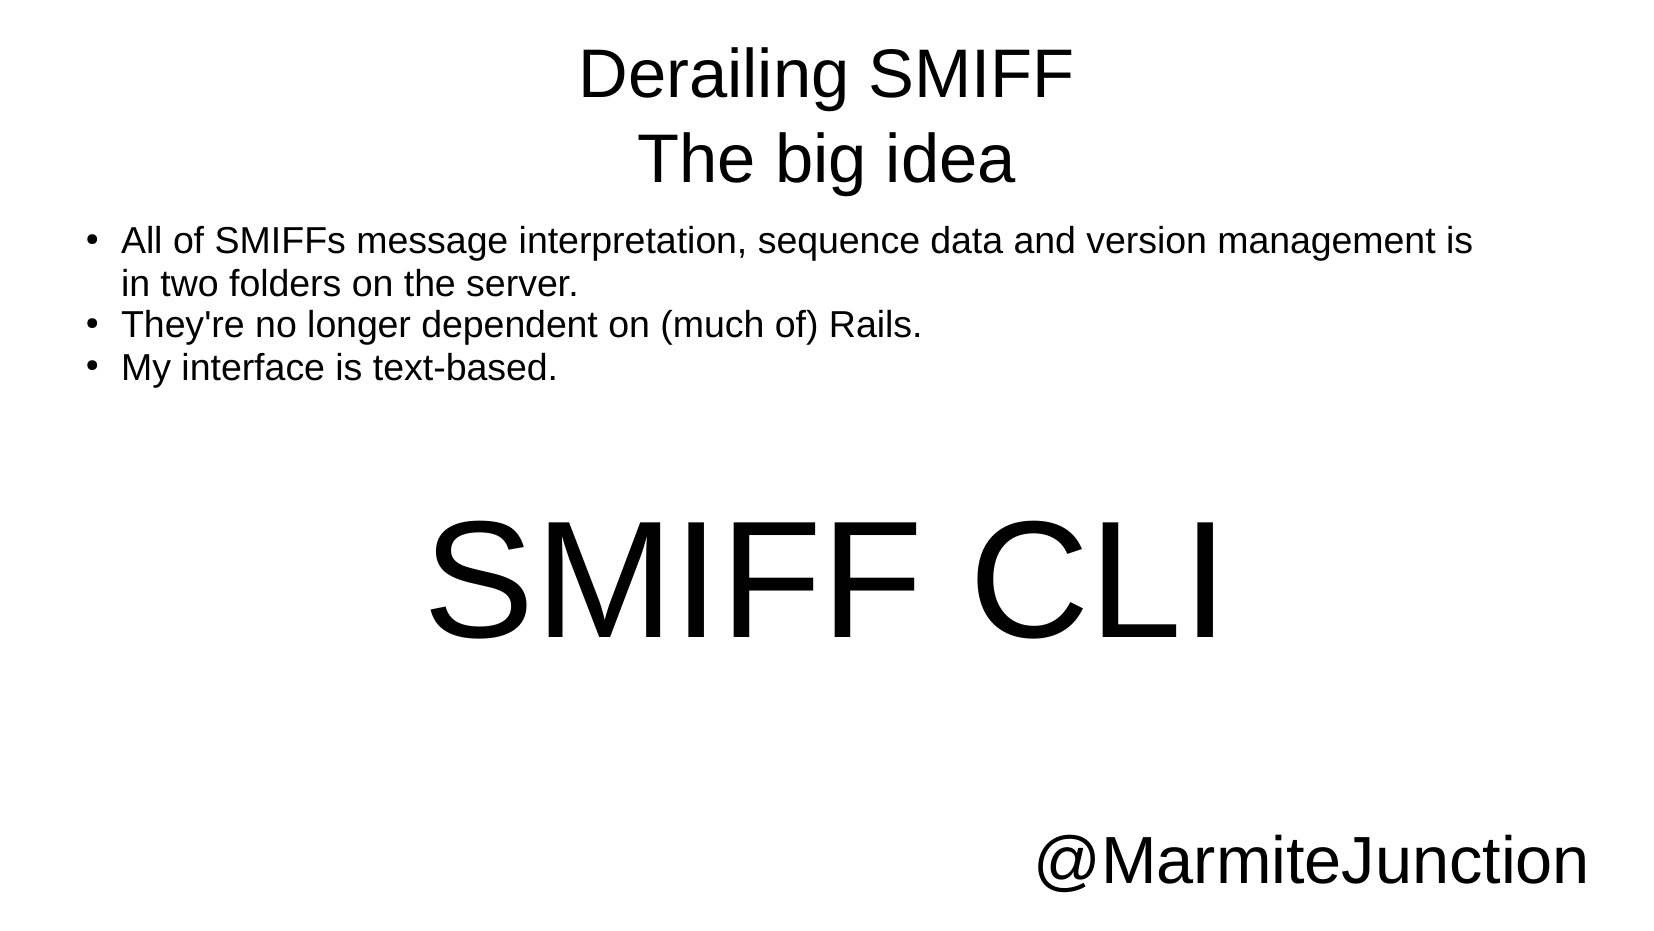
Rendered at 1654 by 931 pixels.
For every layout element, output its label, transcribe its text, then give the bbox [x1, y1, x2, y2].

title The big idea [82, 80, 1571, 237]
title SMIFF CLI [82, 486, 1571, 674]
title Derailing SMIFF [82, 0, 1571, 80]
text_box All of SMIFFs message interpretation, sequence data and version management is in two folders on the server. They're no longer dependent on (much of) Rails. My interface is text-based. [70, 212, 1501, 396]
text_box @MarmiteJunction [1018, 816, 1654, 906]
